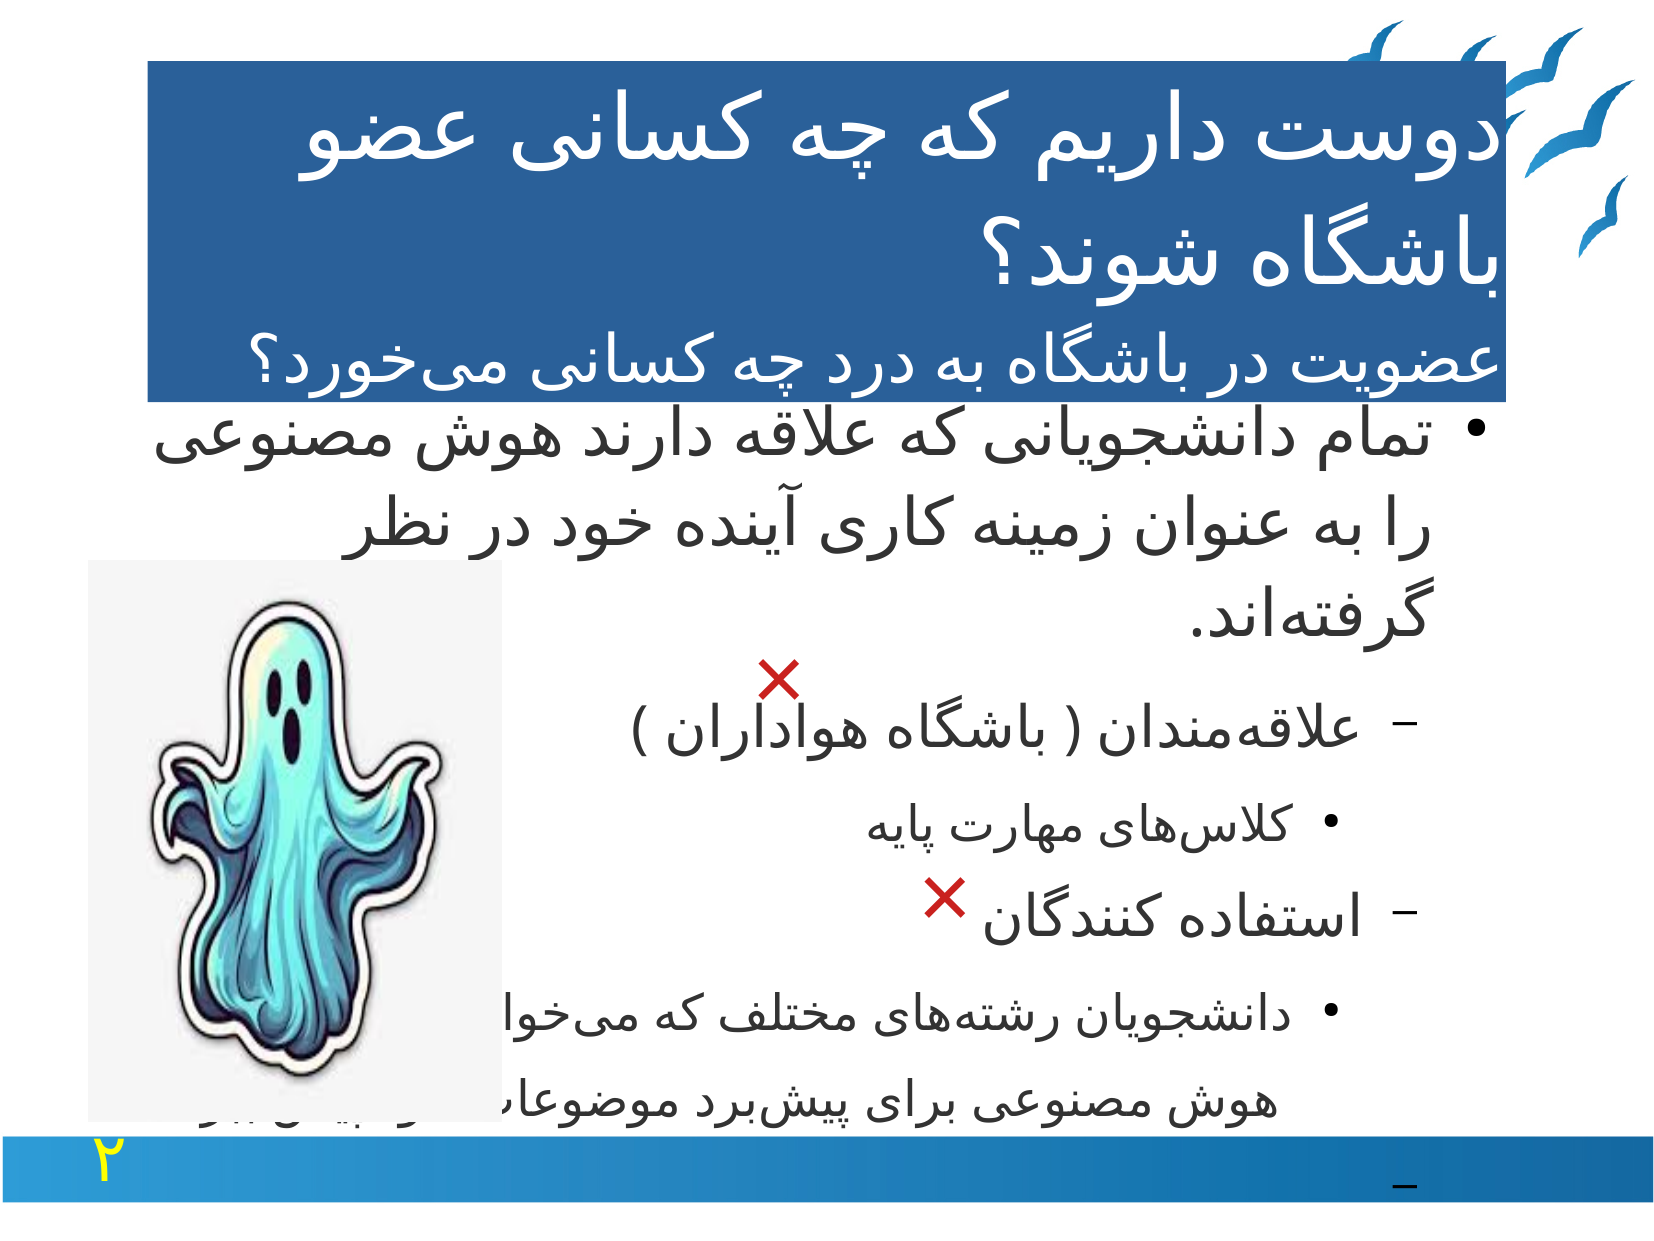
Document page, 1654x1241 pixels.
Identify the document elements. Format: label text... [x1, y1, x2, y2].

title دوست داریم که چه کسانی عضو باشگاه شوند؟ عضویت در باشگاه به درد چه کسانی می‌خورد؟ [147, 106, 1506, 357]
list تمام دانشجویانی که علاقه دارند هوش مصنوعی را به عنوان زمینه کاری آینده خود در نظر گرفته‌اند. علاقه‌مندان ( باشگاه هواداران ) کلاس‌های مهارت پایه استفاده کنندگان دانشجویان رشته‌های مختلف که می‌خواهند از هوش مصنوعی برای پیش‌برد موضوعات خود پیش ببرند. تمام کسانی که [147, 383, 1506, 1241]
text_box × [903, 838, 993, 956]
text_box ۲ [59, 1102, 148, 1241]
picture [0, 0, 1654, 1241]
text_box × [738, 620, 827, 738]
